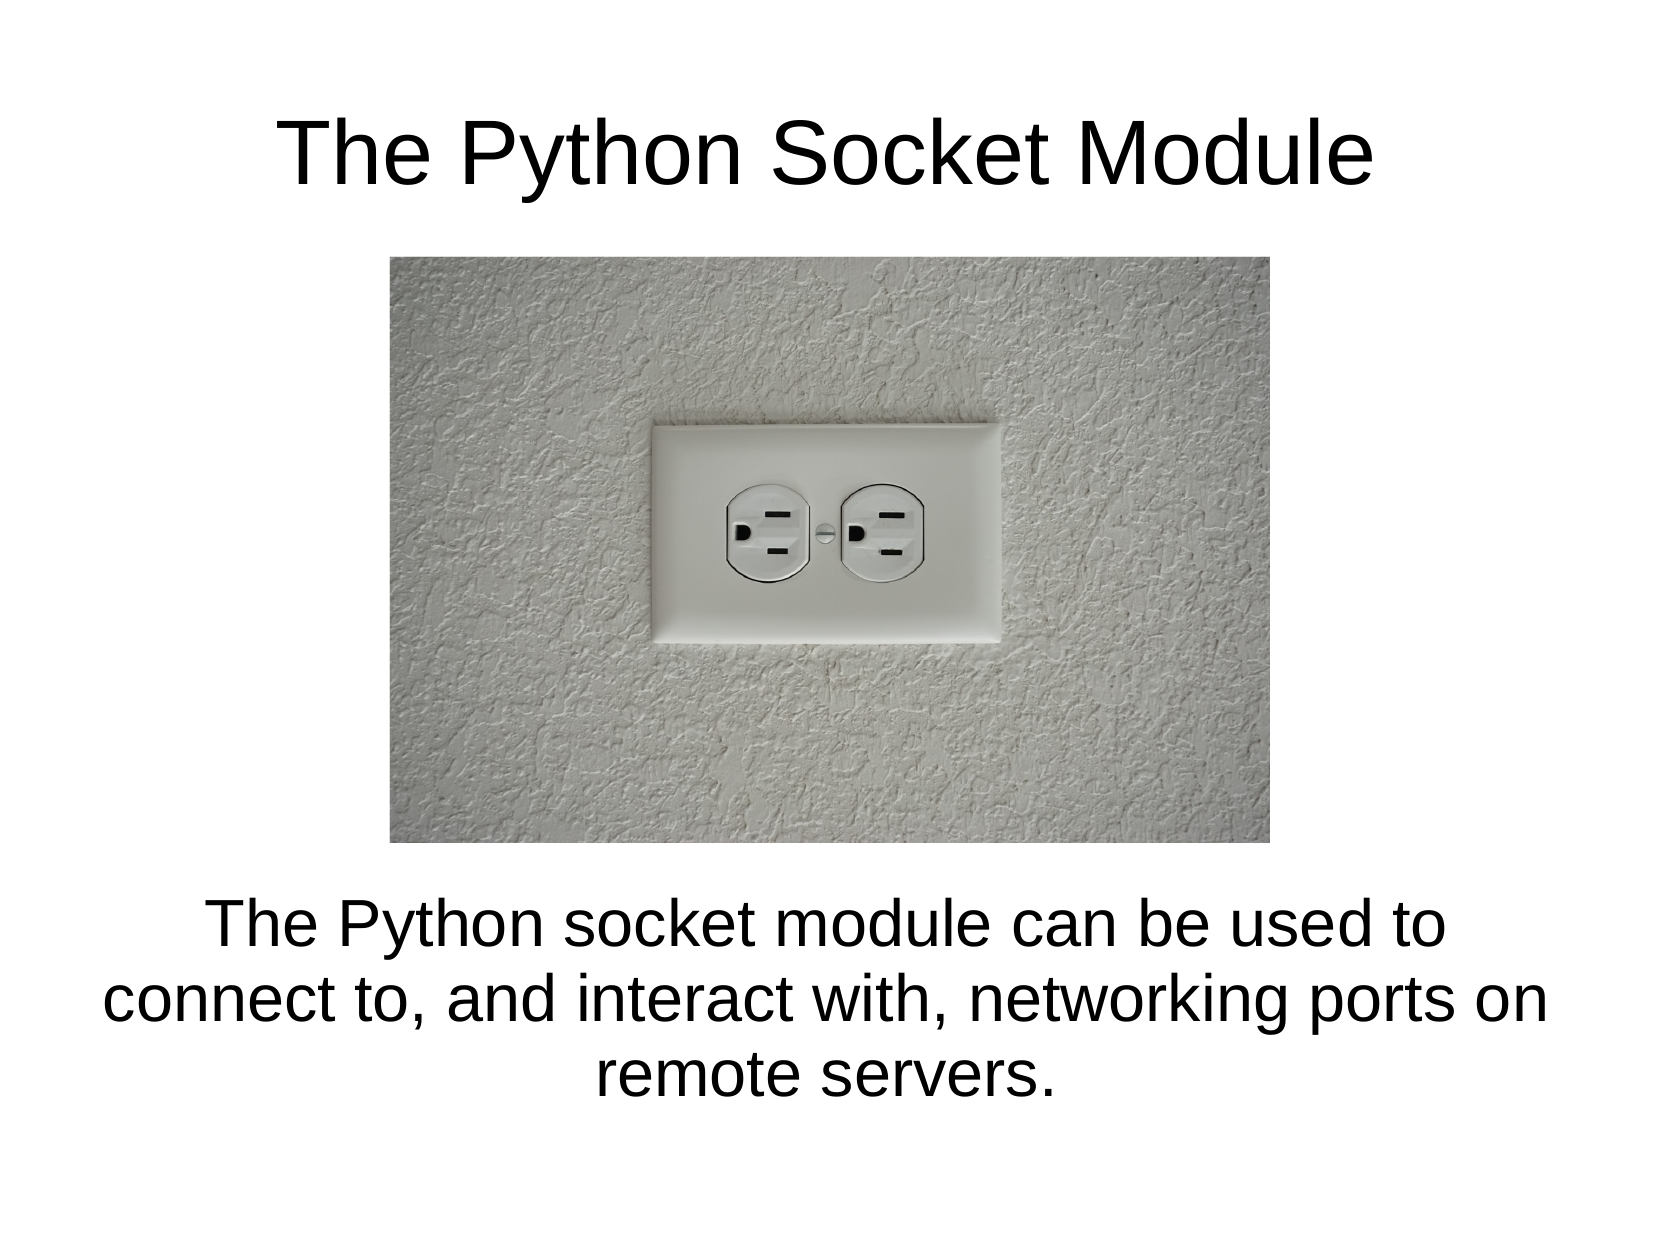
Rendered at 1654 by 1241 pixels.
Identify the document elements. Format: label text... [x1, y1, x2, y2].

subtitle The Python socket module can be used to connect to, and interact with, networking ports on remote servers. [82, 285, 1571, 1114]
picture [389, 256, 1270, 844]
title The Python Socket Module [82, 49, 1571, 257]
